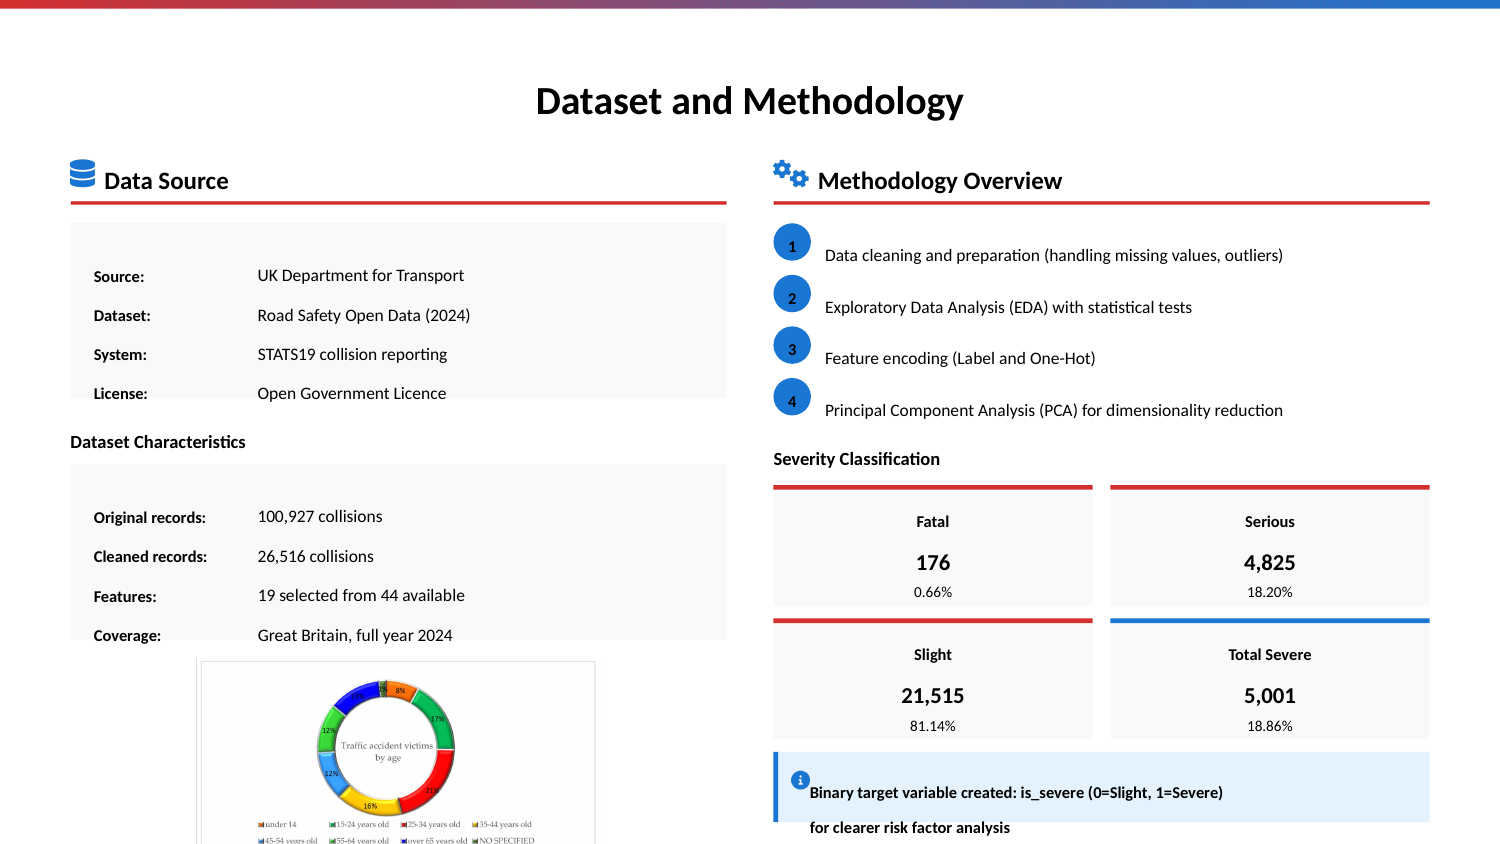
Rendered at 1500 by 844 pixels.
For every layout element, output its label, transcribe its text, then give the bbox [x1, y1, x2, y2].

text_box 19 selected from 44 available [257, 570, 514, 606]
text_box [780, 377, 804, 382]
text_box Methodology Overview [817, 154, 1144, 195]
text_box Open Government Licence [257, 368, 492, 404]
text_box [779, 223, 805, 228]
text_box Severity Classification [773, 438, 1430, 469]
text_box Fatal [794, 502, 1072, 531]
text_box [70, 223, 727, 399]
text_box 26,516 collisions [257, 530, 402, 566]
text_box [780, 411, 805, 416]
text_box Slight [794, 636, 1072, 664]
text_box Principal Component Analysis (PCA) for dimensionality reduction [824, 377, 1392, 420]
text_box for clearer risk factor analysis [790, 766, 1410, 838]
text_box Coverage: [93, 609, 257, 645]
text_box [1110, 618, 1430, 739]
text_box Original records: [93, 491, 257, 527]
text_box 176 [794, 537, 1072, 575]
text_box [70, 464, 727, 640]
text_box STATS19 collision reporting [257, 328, 495, 364]
text_box 18.86% [1131, 711, 1409, 735]
text_box Dataset: [93, 289, 257, 325]
text_box 3 [773, 331, 811, 359]
text_box 18.20% [1131, 578, 1409, 602]
text_box [780, 326, 805, 331]
text_box Road Safety Open Data (2024) [257, 289, 521, 325]
text_box UK Department for Transport [257, 250, 516, 286]
text_box Feature encoding (Label and One-Hot) [824, 326, 1161, 369]
text_box Dataset Characteristics [70, 421, 727, 452]
text_box System: [93, 328, 258, 365]
text_box [773, 618, 1093, 739]
text_box Data cleaning and preparation (handling missing values, outliers) [824, 223, 1398, 266]
text_box 0.66% [794, 578, 1072, 602]
text_box 81.14% [794, 711, 1072, 735]
text_box License: [93, 368, 257, 404]
text_box 2 [773, 279, 811, 308]
text_box [773, 751, 1430, 823]
text_box 1 [773, 228, 811, 256]
text_box Exploratory Data Analysis (EDA) with statistical tests [824, 274, 1279, 317]
text_box 100,927 collisions [257, 491, 413, 527]
text_box Data Source [104, 154, 274, 195]
text_box 4,825 [1131, 537, 1409, 575]
text_box Great Britain, full year 2024 [257, 609, 499, 645]
text_box Serious [1131, 502, 1409, 531]
text_box Source: [93, 250, 257, 286]
text_box [773, 485, 1093, 606]
text_box 4 [773, 382, 811, 411]
text_box [780, 308, 804, 313]
text_box 5,001 [1131, 670, 1409, 709]
text_box [779, 359, 805, 364]
picture [0, 0, 1500, 844]
text_box Cleaned records: [93, 530, 257, 566]
text_box Total Severe [1131, 636, 1409, 664]
text_box Features: [93, 570, 257, 606]
text_box [1110, 485, 1430, 606]
text_box [780, 274, 804, 279]
text_box Dataset and Methodology [70, 58, 1430, 123]
text_box 21,515 [794, 670, 1072, 709]
text_box [779, 256, 805, 261]
